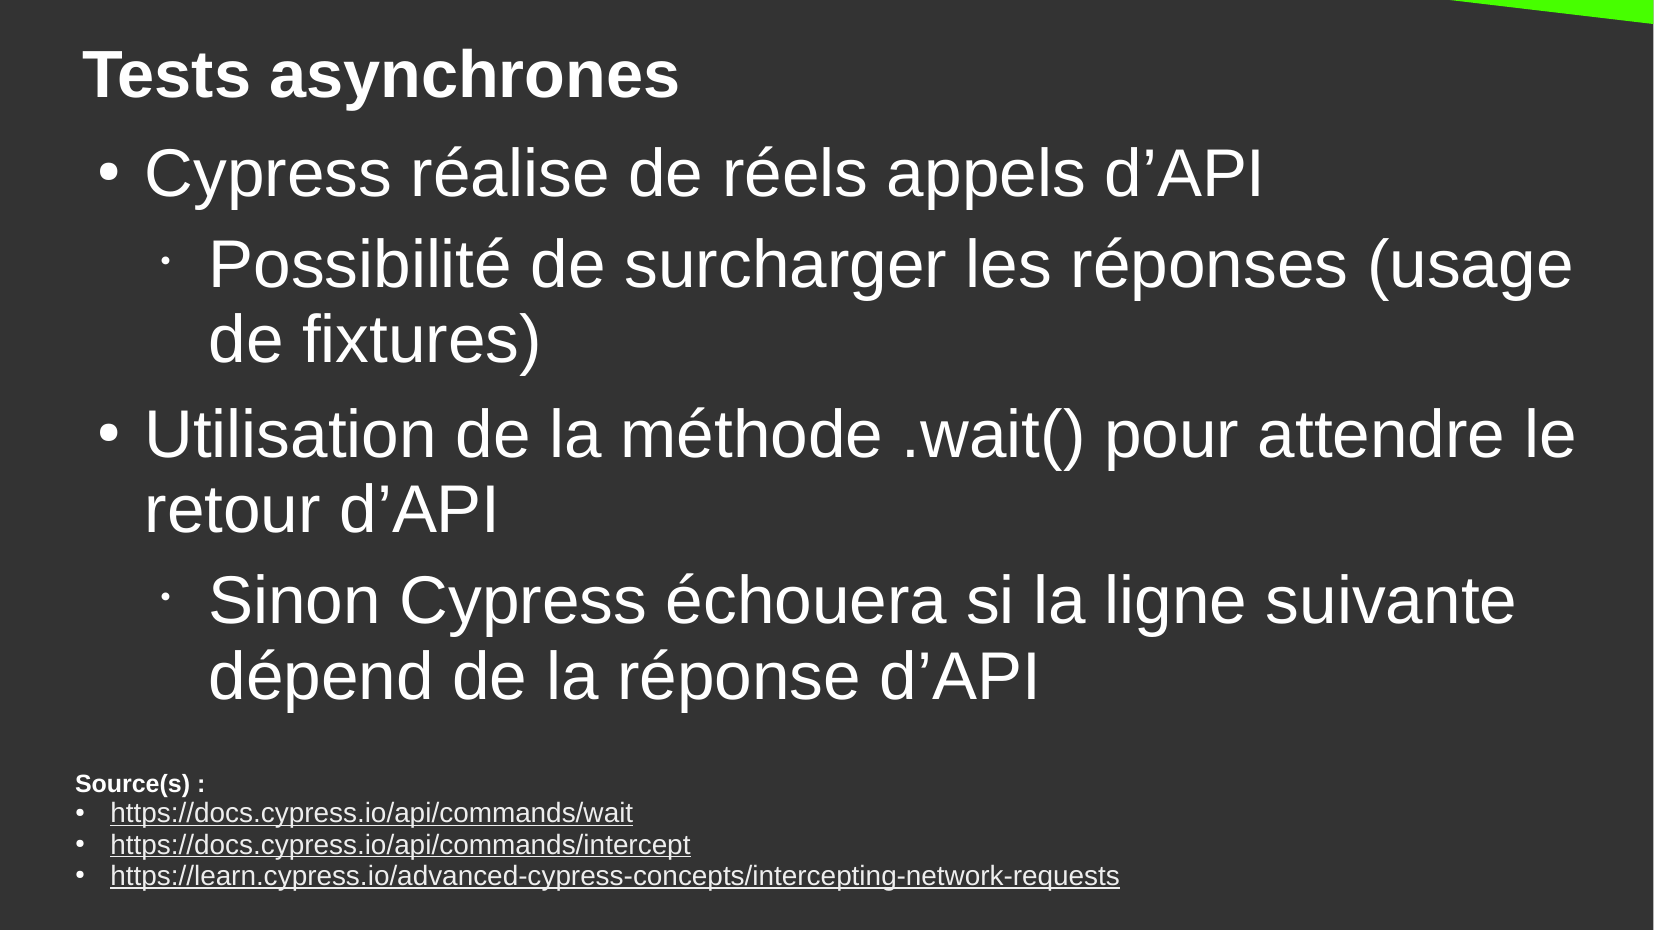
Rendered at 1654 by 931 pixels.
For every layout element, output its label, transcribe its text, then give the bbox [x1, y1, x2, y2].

text_box [1449, 0, 1654, 25]
title Tests asynchrones [82, 37, 1571, 112]
text_box Source(s) : https://docs.cypress.io/api/commands/wait https://docs.cypress.io/api/commands/intercept https://learn.cypress.io/advanced-cypress-concepts/intercepting-network-requests [60, 762, 1546, 931]
list Cypress réalise de réels appels d’API Possibilité de surcharger les réponses (usage de fixtures) Utilisation de la méthode .wait() pour attendre le retour d’API Sinon Cypress échouera si la ligne suivante dépend de la réponse d’API [80, 135, 1619, 721]
